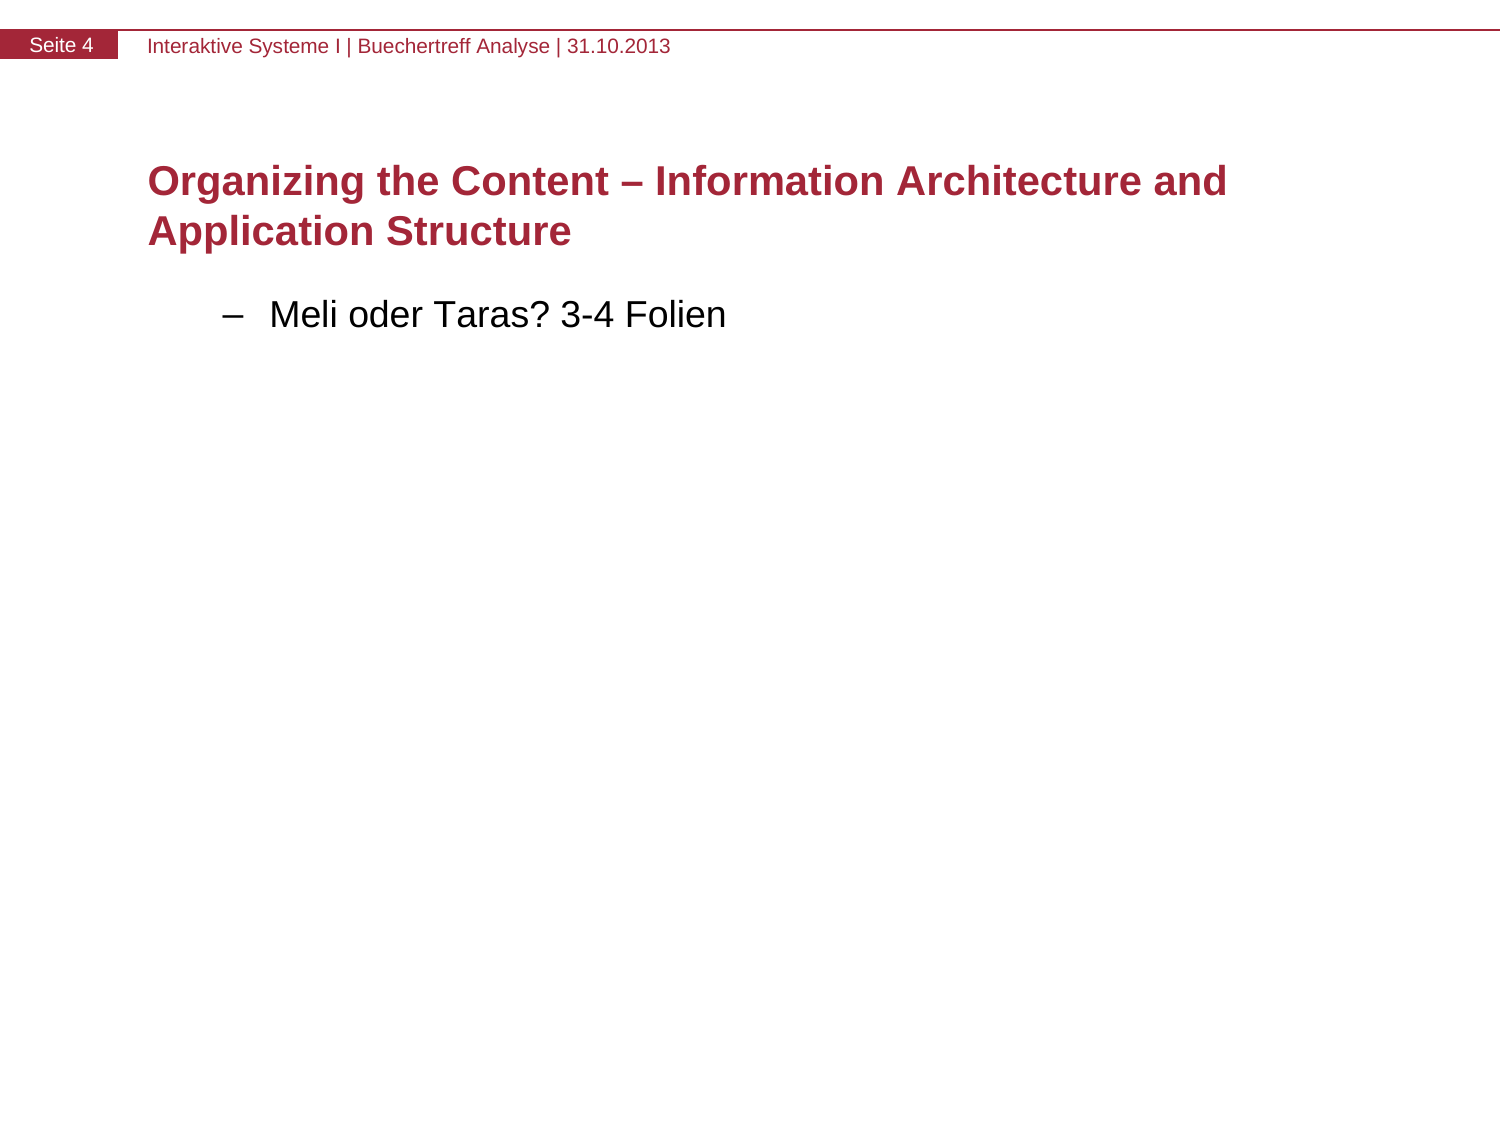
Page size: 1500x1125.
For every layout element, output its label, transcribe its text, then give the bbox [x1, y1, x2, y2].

list Meli oder Taras? 3-4 Folien [132, 287, 1371, 888]
title Organizing the Content – Information Architecture and Application Structure [132, 146, 1413, 262]
